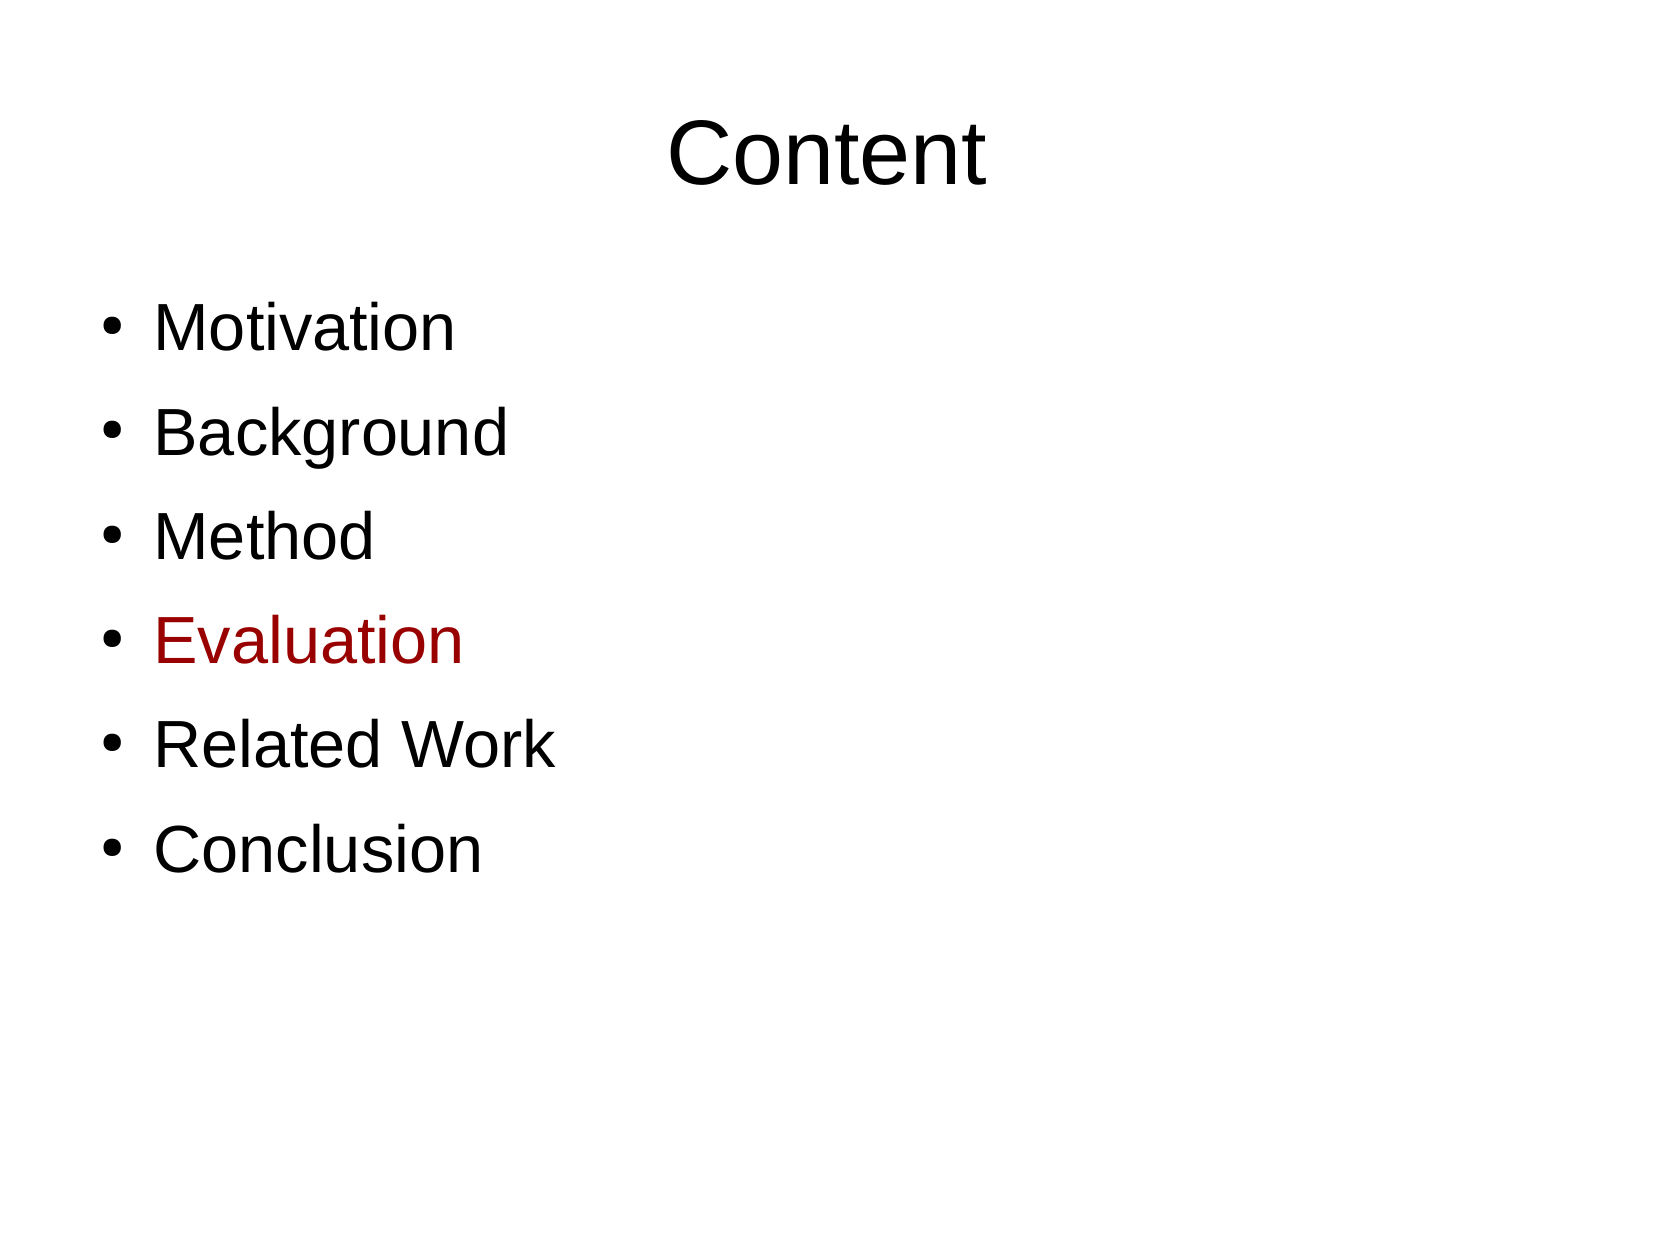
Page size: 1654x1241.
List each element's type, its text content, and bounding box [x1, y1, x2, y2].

list Motivation Background Method Evaluation Related Work Conclusion [82, 290, 1571, 1010]
title Content [82, 49, 1571, 257]
